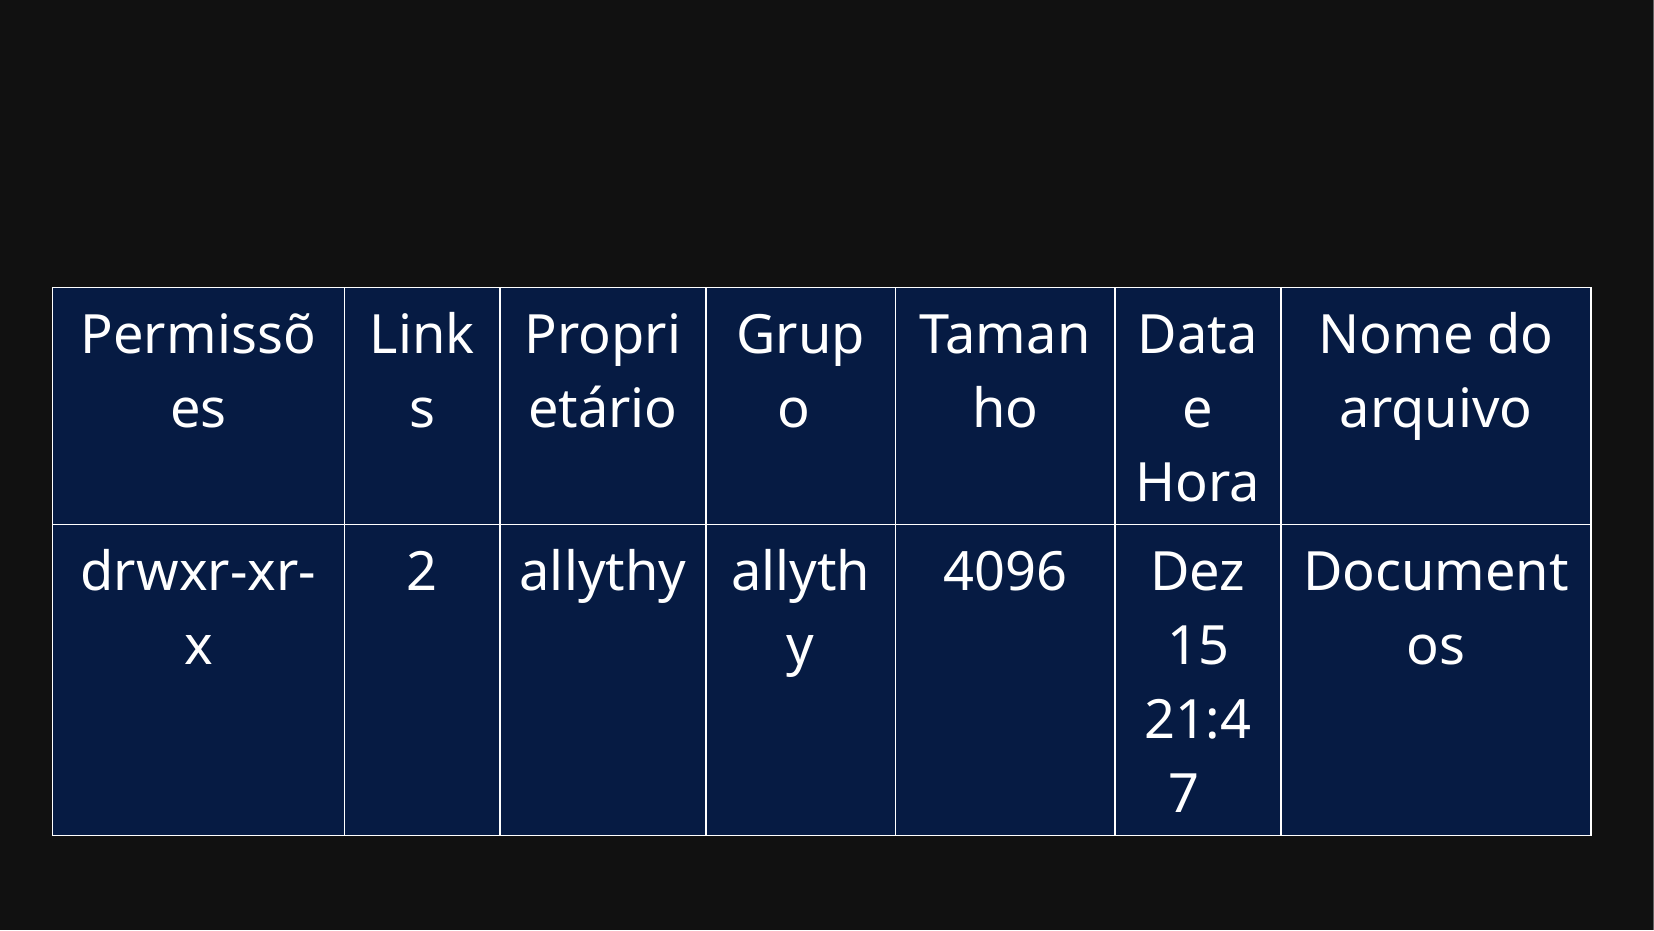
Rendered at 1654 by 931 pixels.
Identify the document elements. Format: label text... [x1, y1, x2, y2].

table_cell 4096 [896, 525, 1114, 835]
table_cell Documentos [1282, 525, 1590, 835]
table_header Grupo [707, 288, 895, 524]
table_header Tamanho [896, 288, 1114, 524]
table_header Nome do arquivo [1282, 288, 1590, 524]
table_cell drwxr-xr-x [53, 525, 344, 835]
table_cell Dez 15 21:47 [1116, 525, 1280, 835]
table_header Data e Hora [1116, 288, 1280, 524]
table_header Proprietário [501, 288, 705, 524]
table_cell allythy [707, 525, 895, 835]
table_cell allythy [501, 525, 705, 835]
table_cell 2 [345, 525, 499, 835]
table_header Permissões [53, 288, 344, 524]
table_header Links [345, 288, 499, 524]
